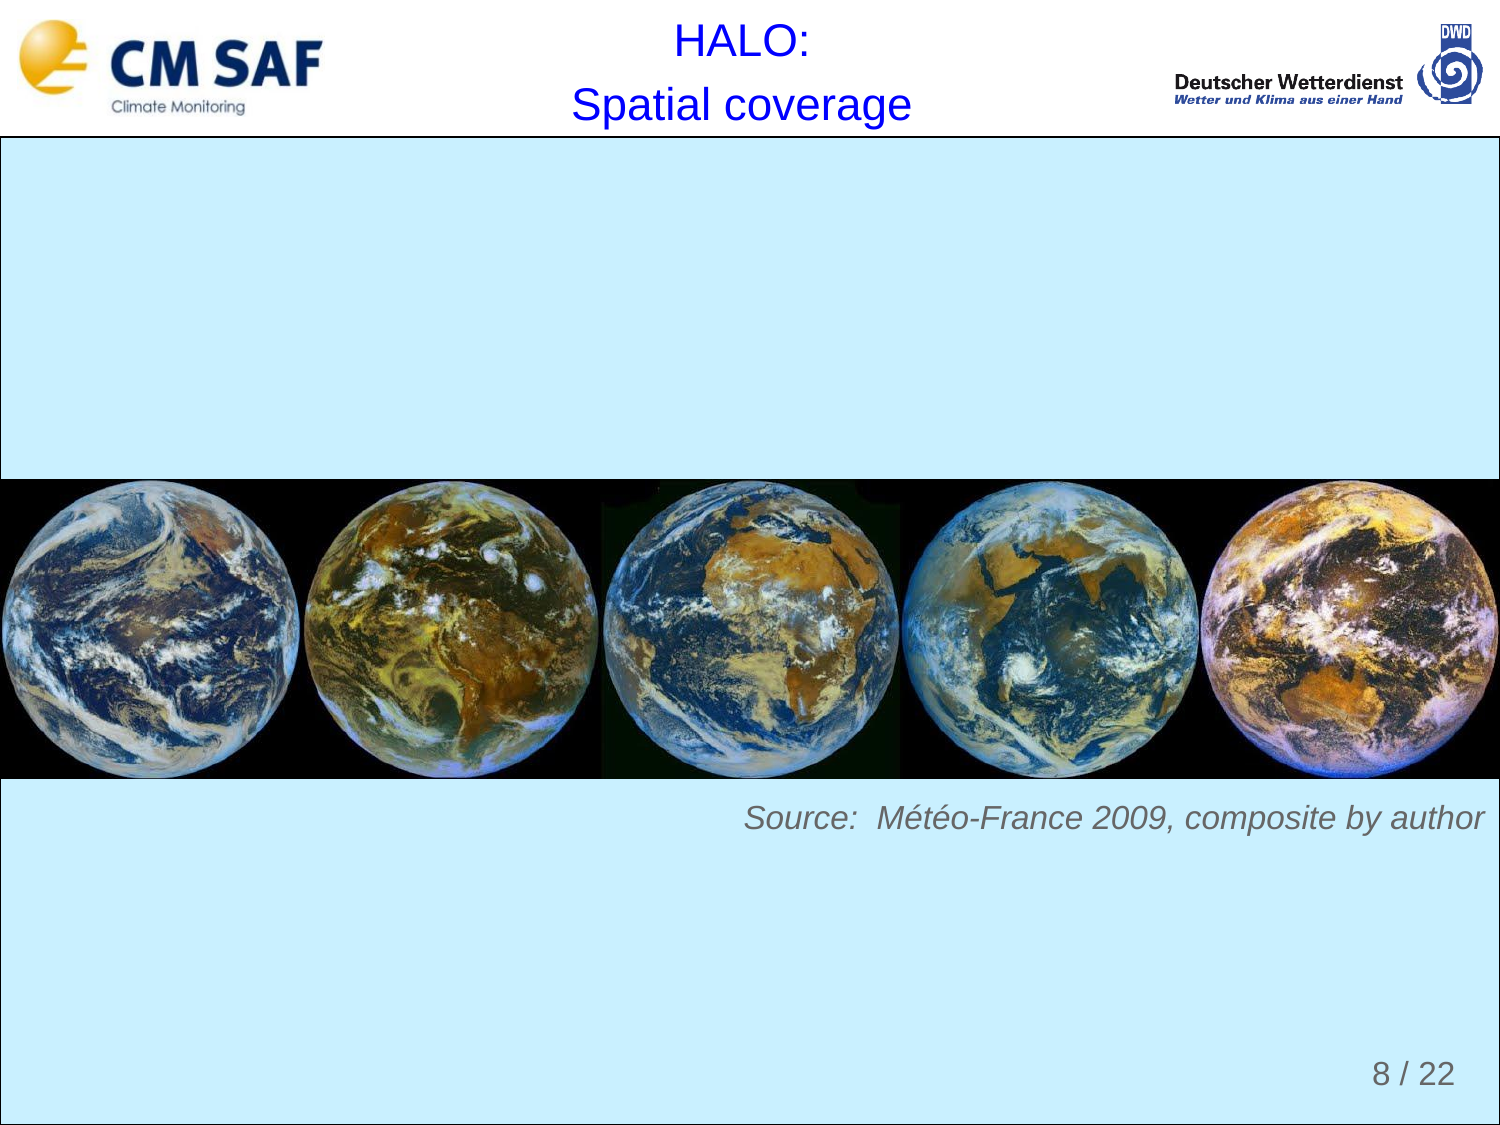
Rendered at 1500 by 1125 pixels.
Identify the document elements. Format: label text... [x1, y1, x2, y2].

text_box Source: Météo-France 2009, composite by author [720, 778, 1500, 849]
text_box [0, 479, 1500, 779]
picture [17, 19, 325, 117]
text_box HALO: Spatial coverage [313, 1, 1172, 80]
picture [1175, 24, 1483, 104]
